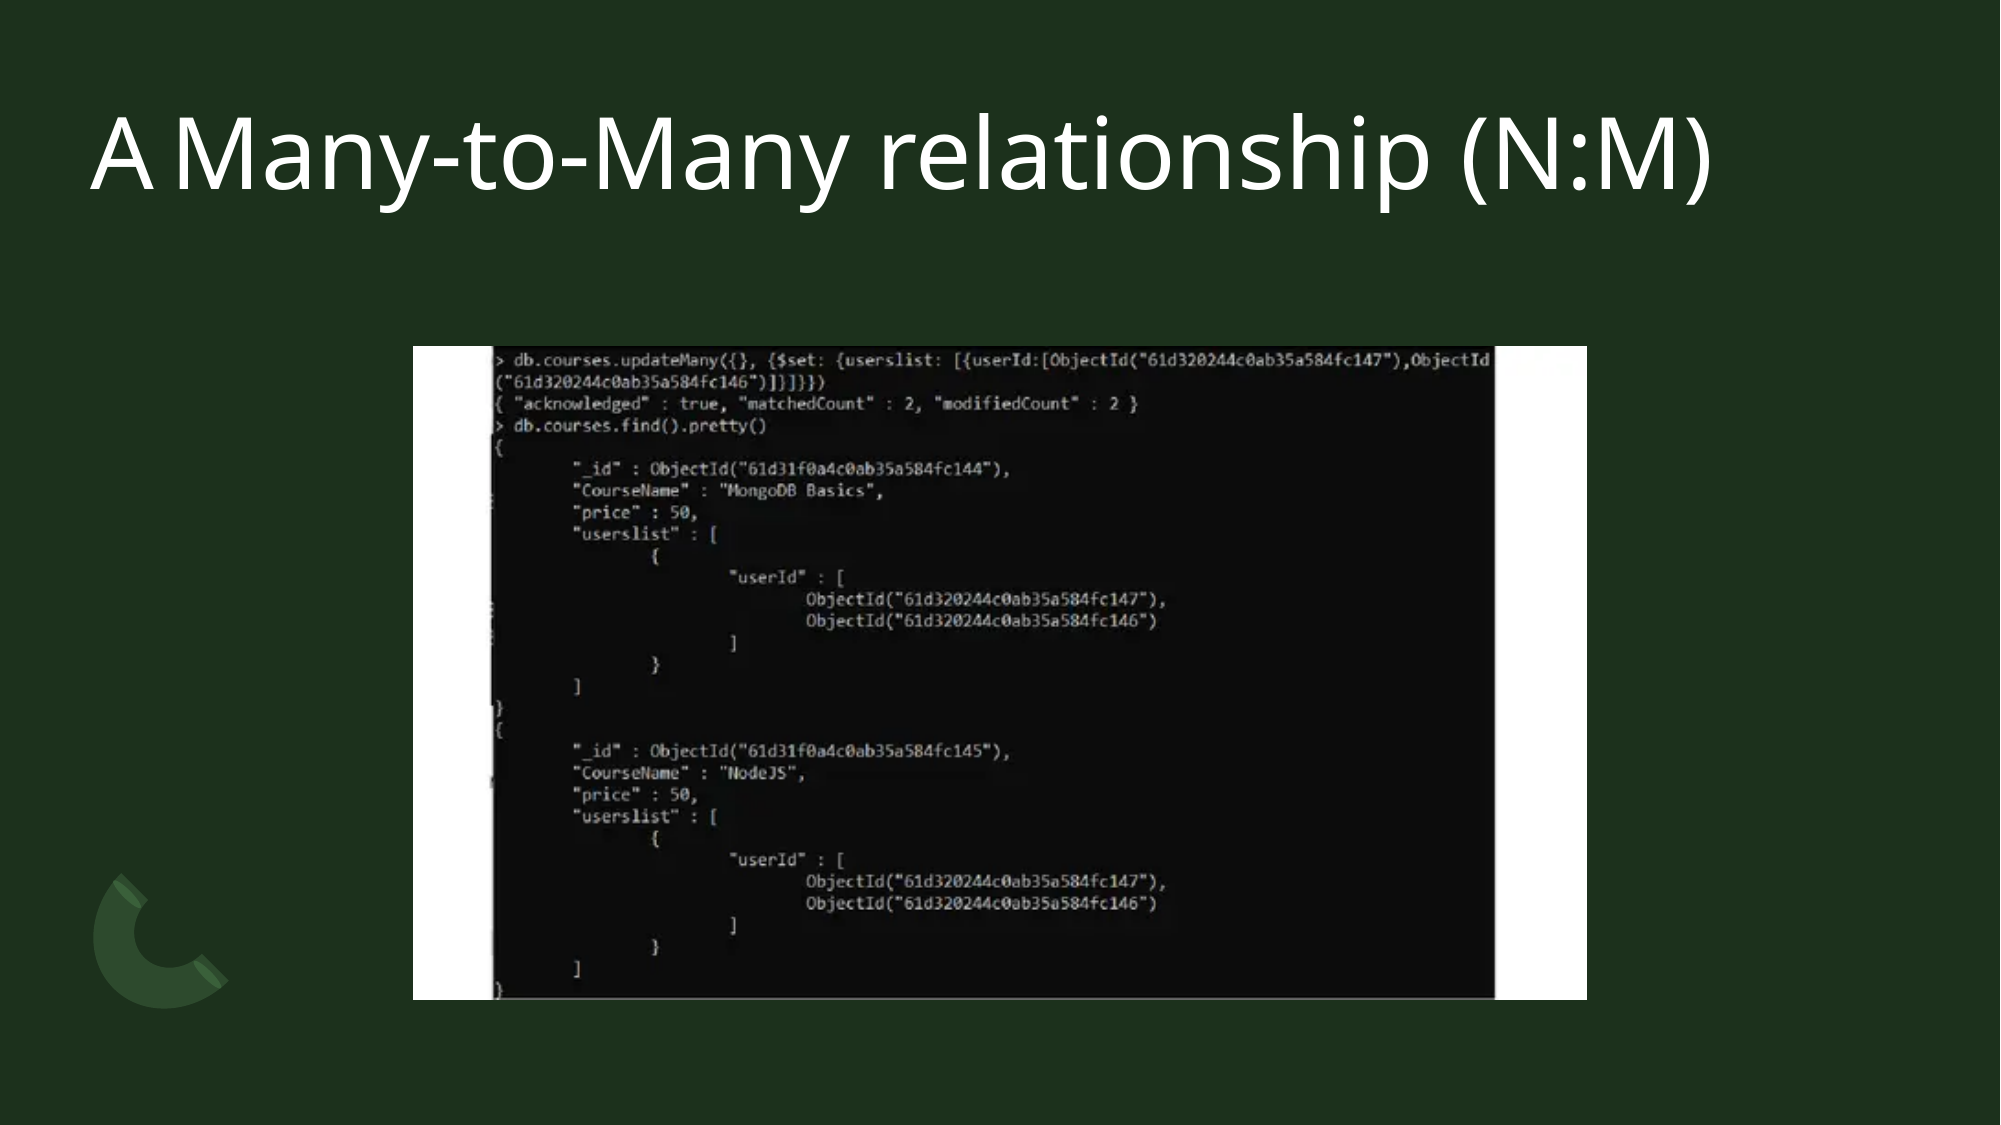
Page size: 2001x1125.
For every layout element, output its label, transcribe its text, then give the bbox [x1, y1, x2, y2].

title A Many-to-Many relationship (N:M) [90, 90, 1910, 309]
picture [413, 346, 1587, 1000]
